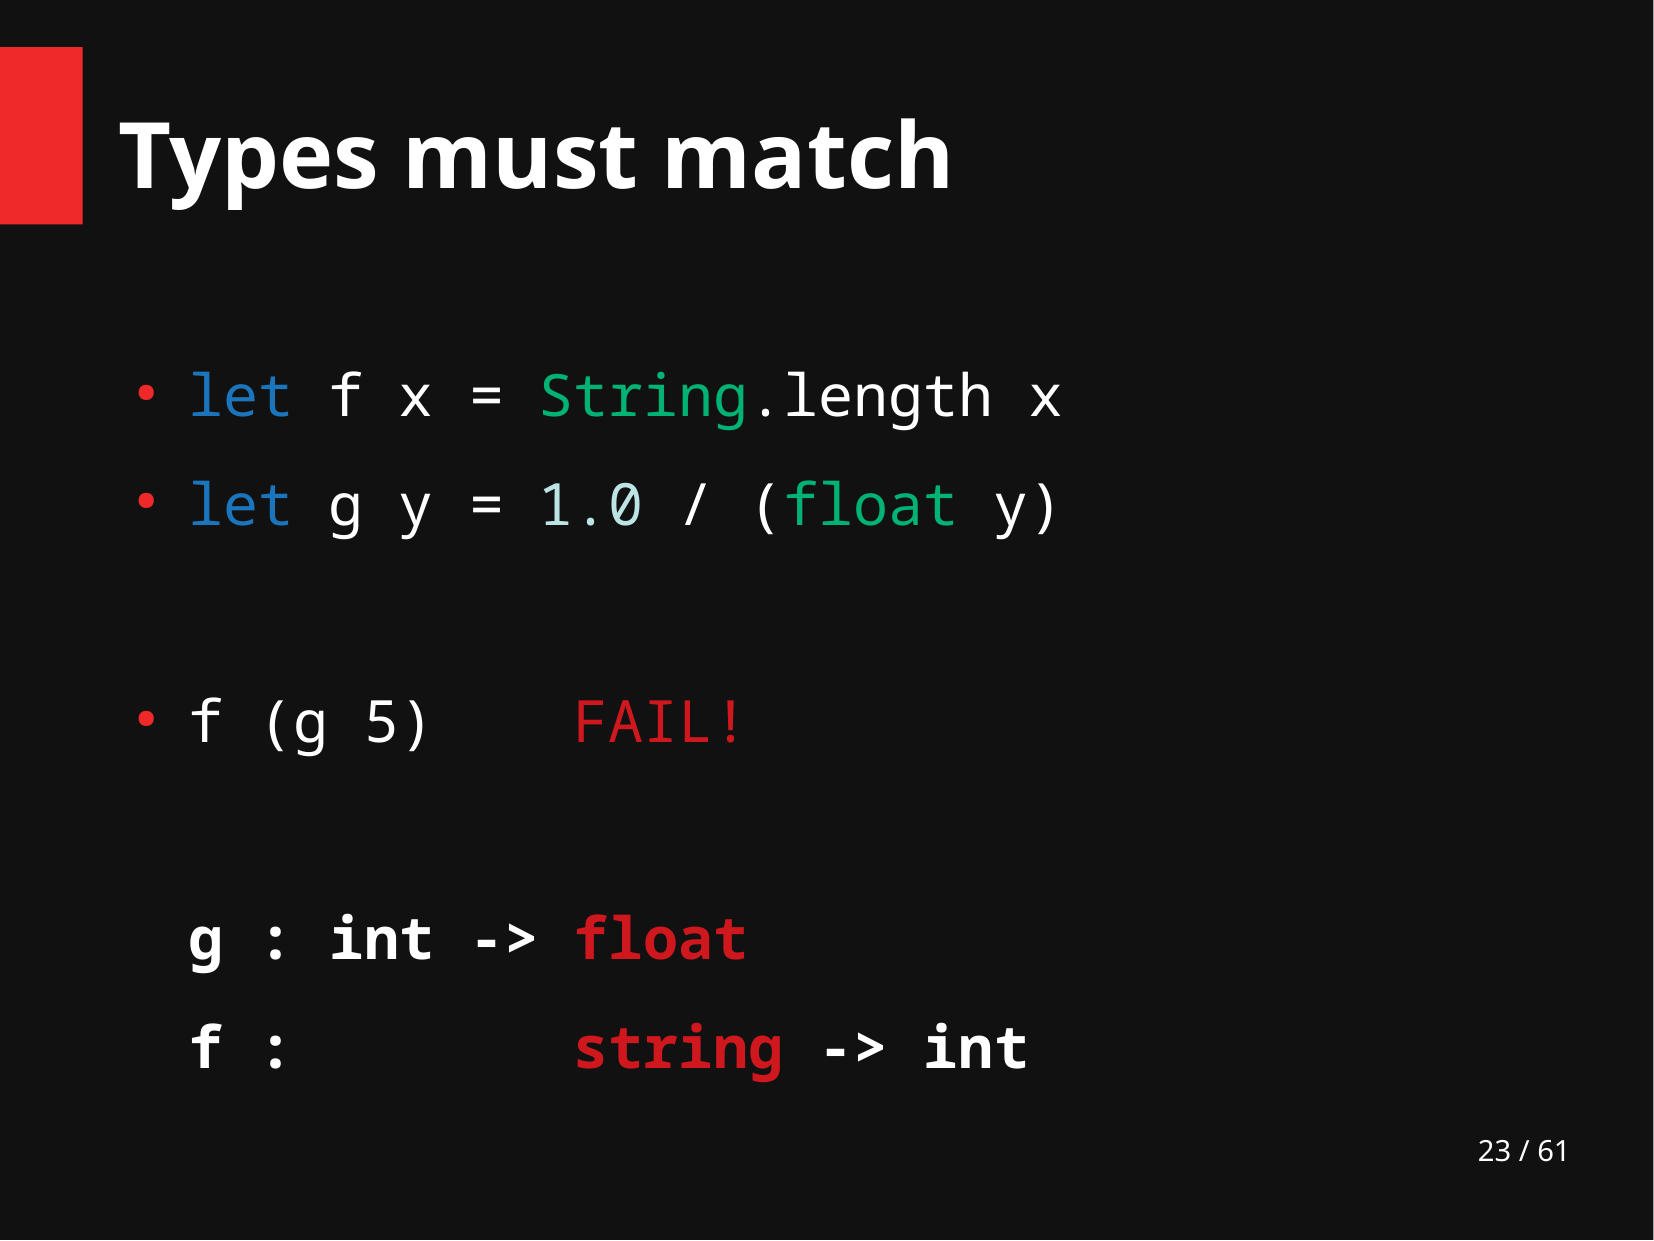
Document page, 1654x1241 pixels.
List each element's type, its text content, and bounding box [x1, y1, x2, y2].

title Types must match [118, 49, 1571, 257]
list let f x = String.length x let g y = 1.0 / (float y) f (g 5) FAIL! g : int -> float f : string -> int Output of g not accepted by f [118, 354, 1536, 1074]
